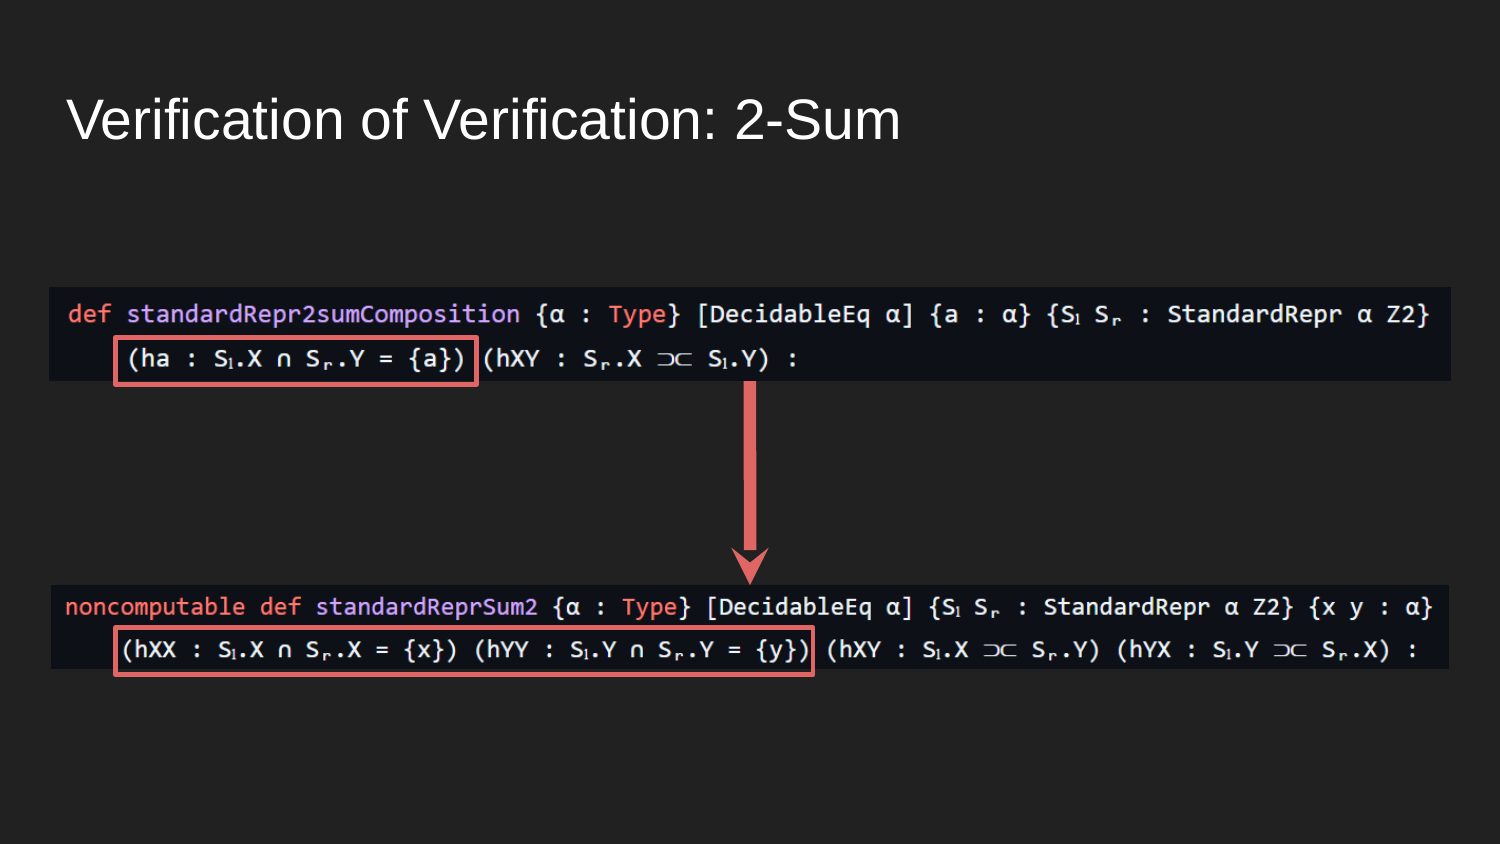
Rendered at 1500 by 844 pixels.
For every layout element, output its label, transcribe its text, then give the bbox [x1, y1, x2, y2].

picture [51, 585, 1449, 669]
picture [49, 287, 1451, 382]
text_box [115, 627, 814, 675]
text_box [115, 337, 477, 385]
title Verification of Verification: 2-Sum [51, 72, 1449, 167]
